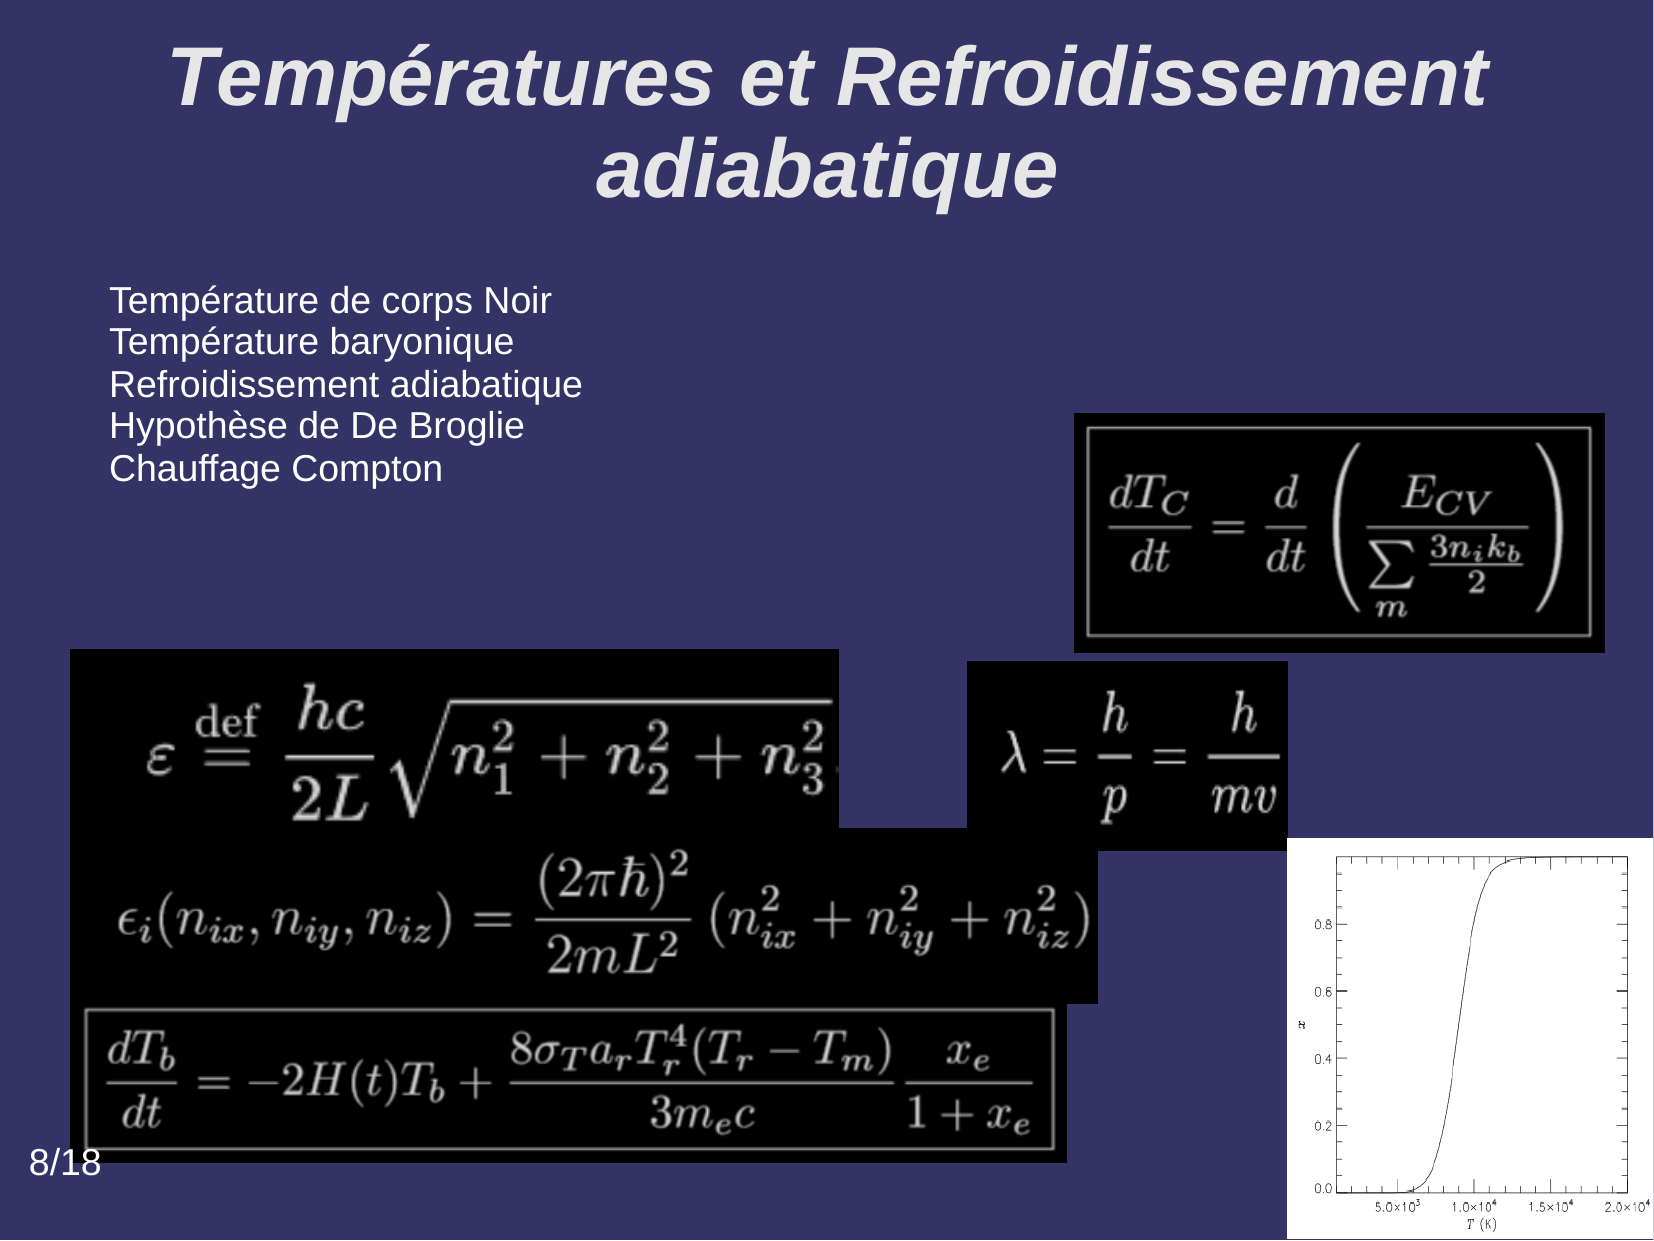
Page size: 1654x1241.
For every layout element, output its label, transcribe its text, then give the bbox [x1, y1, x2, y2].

picture [1074, 413, 1605, 653]
text_box Température de corps Noir Température baryonique Refroidissement adiabatique Hypothèse de De Broglie Chauffage Compton [94, 271, 598, 497]
text_box <numéro>/19 [47, 1133, 213, 1205]
picture [70, 649, 1654, 1239]
title Températures et Refroidissement adiabatique [121, 19, 1534, 227]
